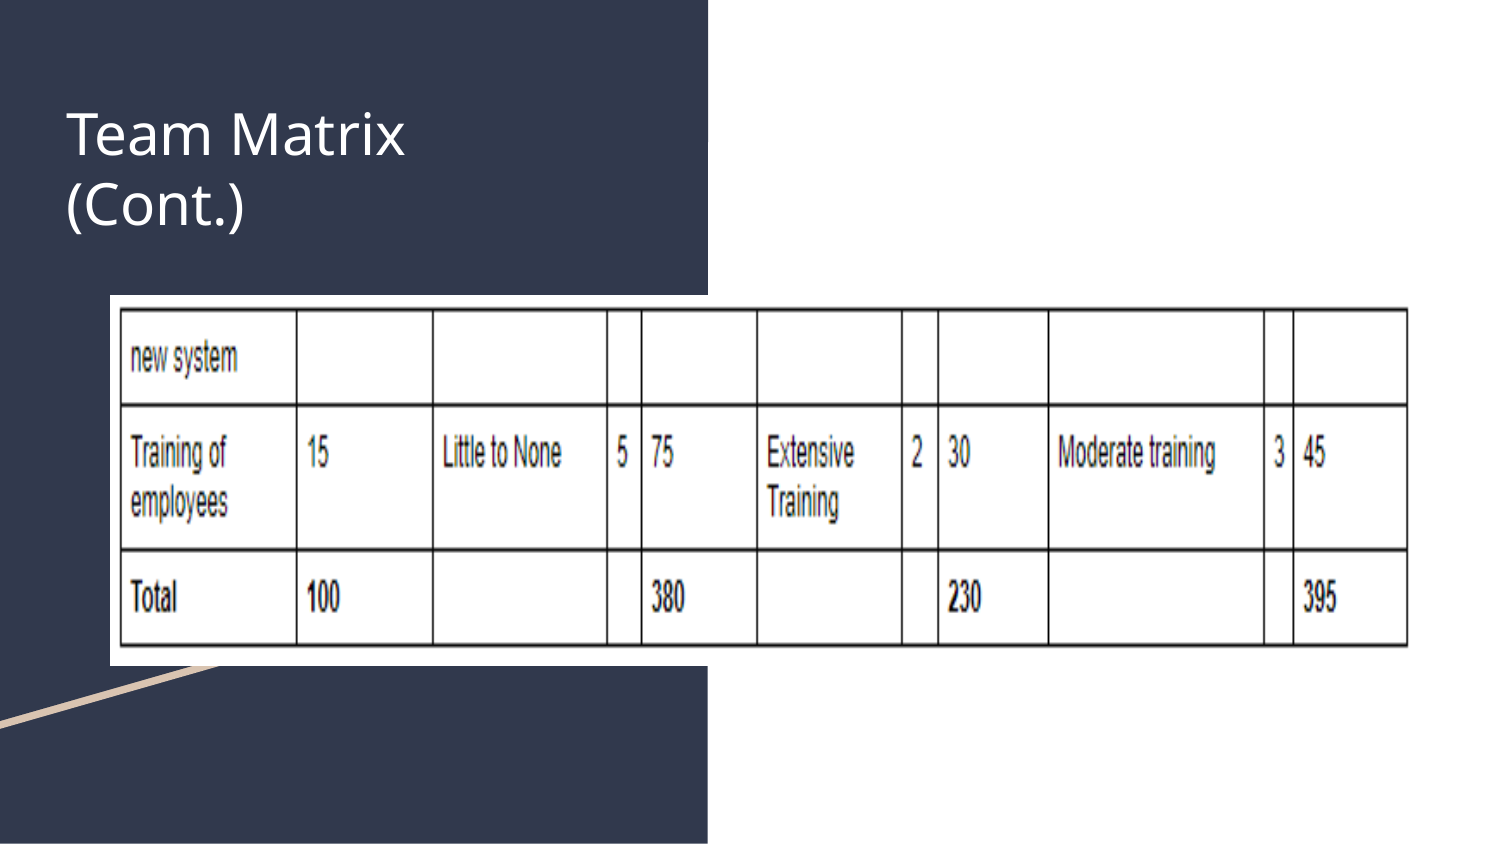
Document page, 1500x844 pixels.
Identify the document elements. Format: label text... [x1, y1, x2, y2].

picture [110, 295, 1417, 666]
title Team Matrix (Cont.) [51, 82, 524, 296]
